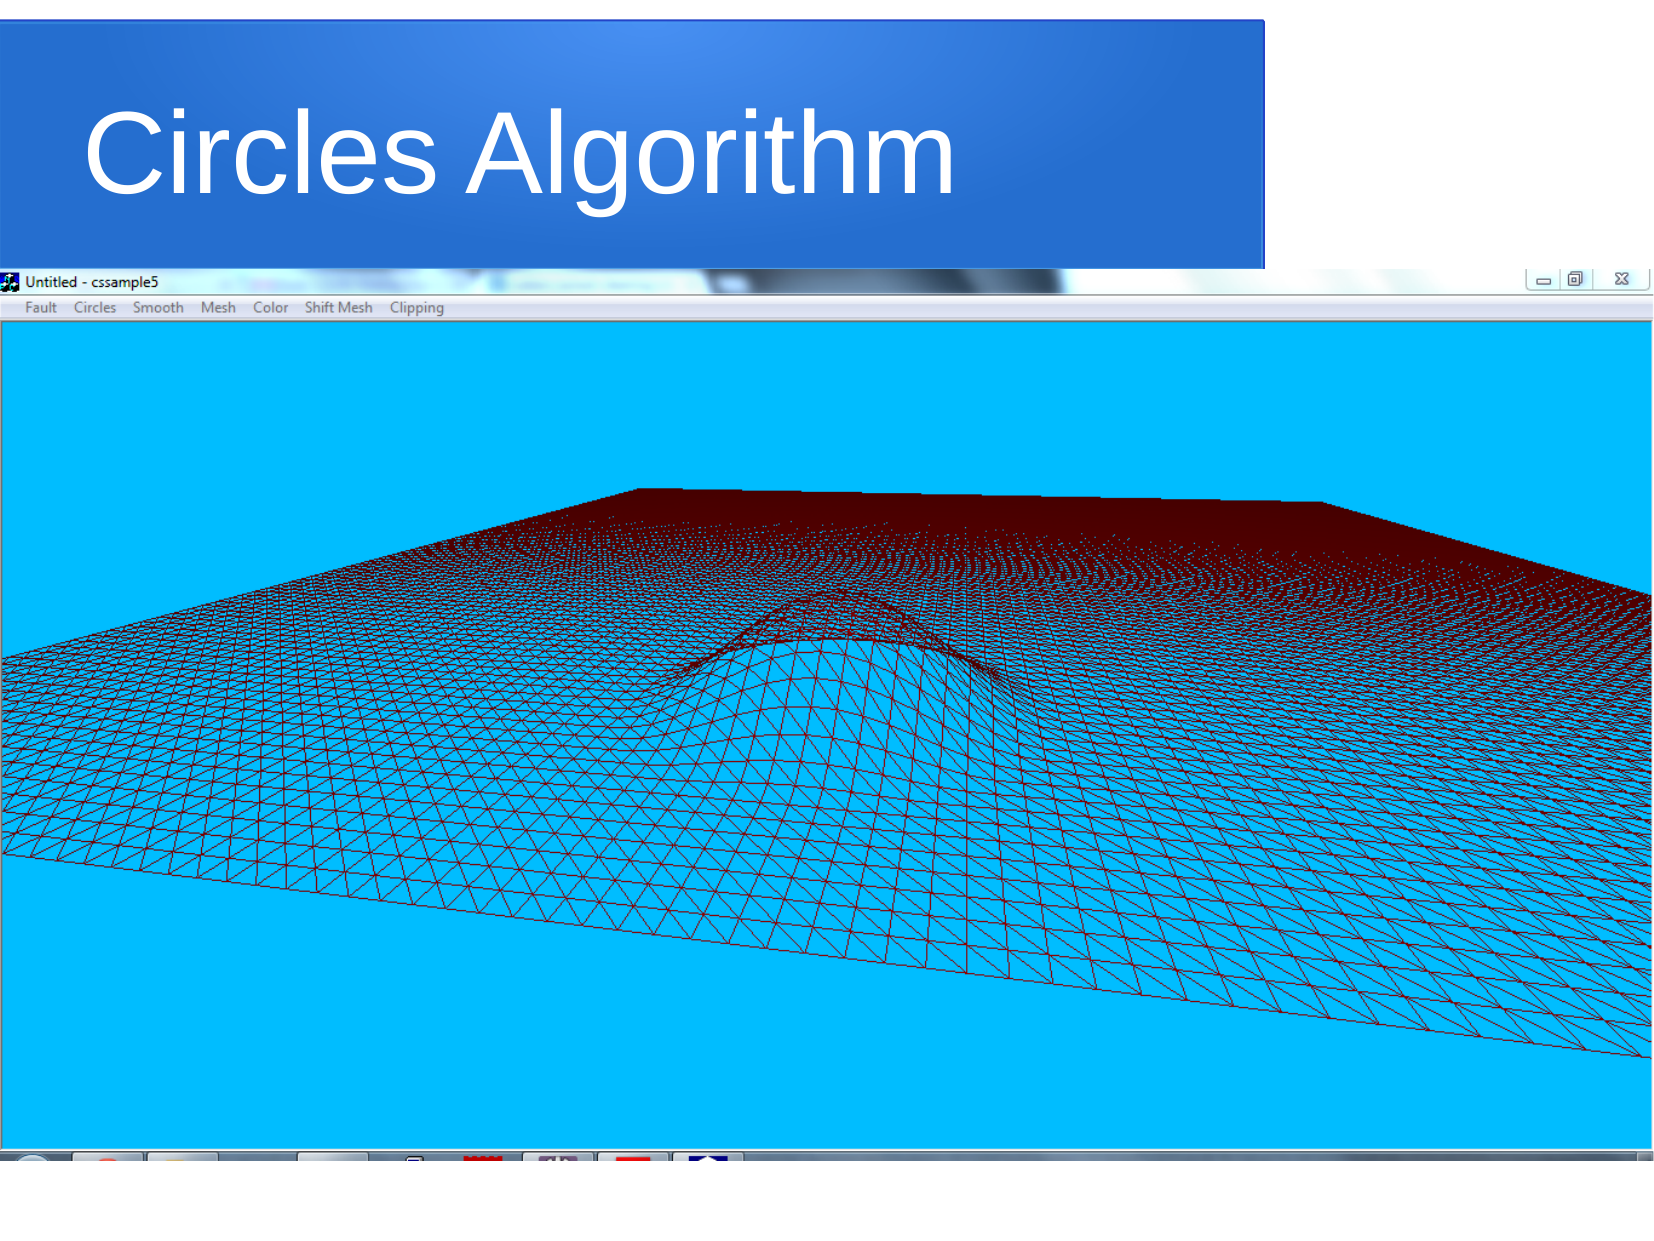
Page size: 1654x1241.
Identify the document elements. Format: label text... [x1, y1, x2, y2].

title Circles Algorithm [82, 49, 1250, 257]
picture [0, 269, 1654, 1161]
